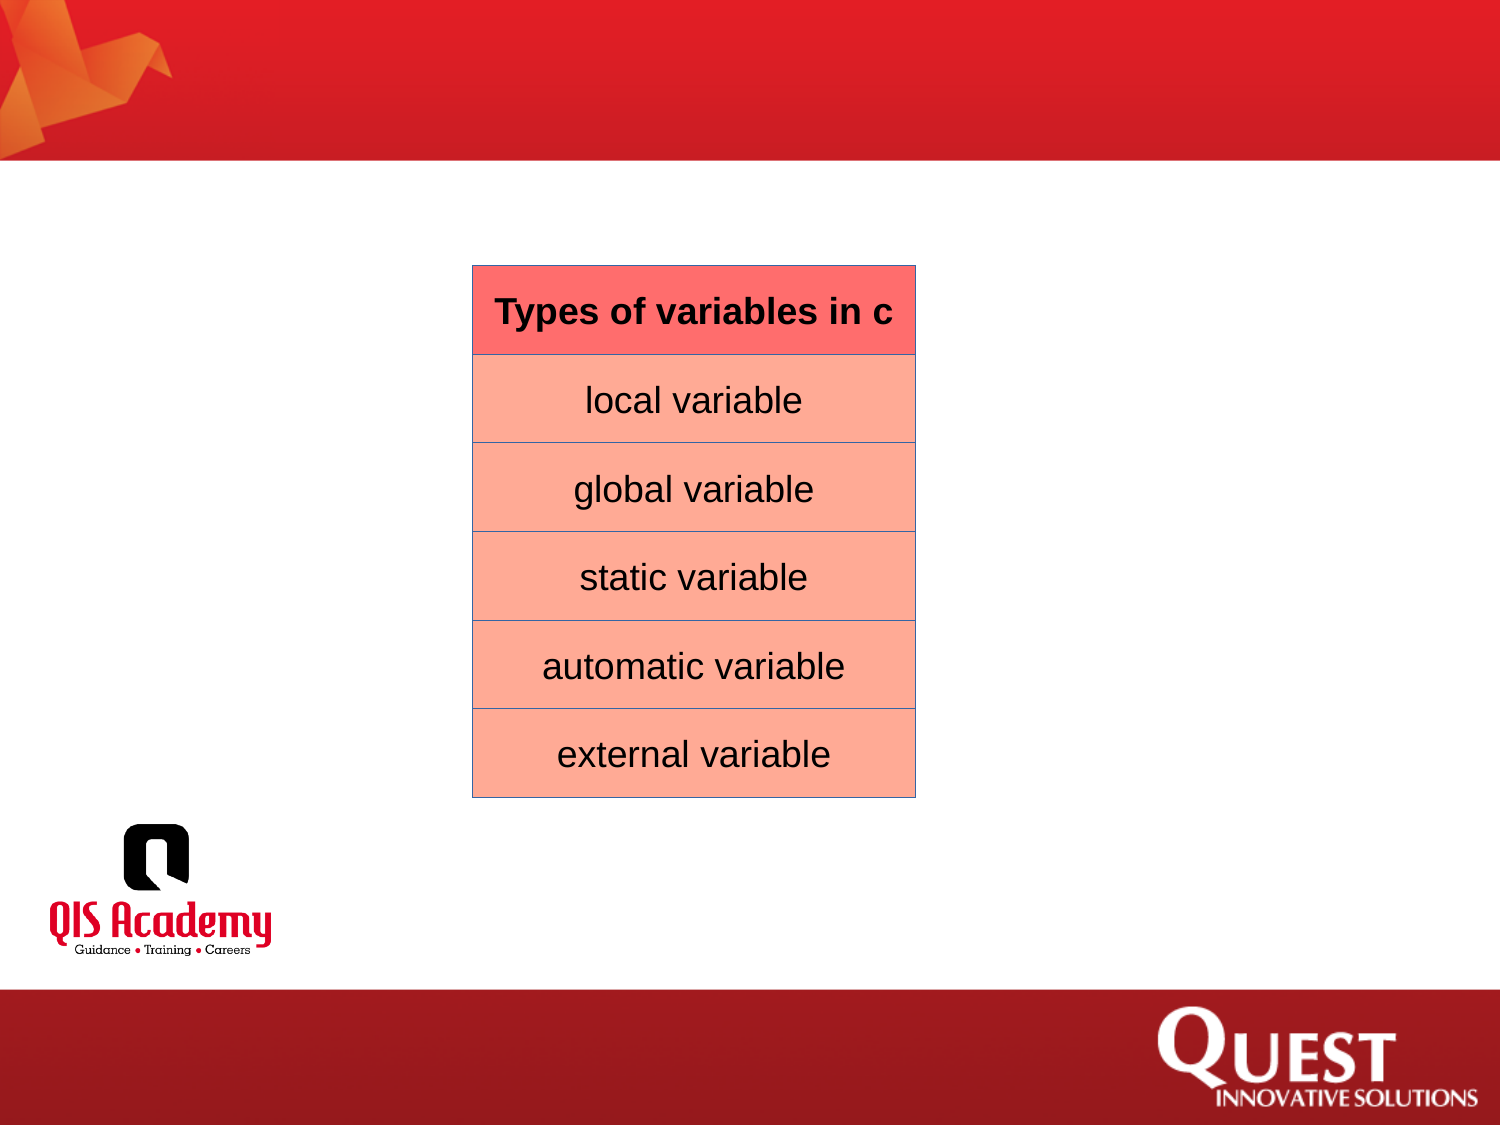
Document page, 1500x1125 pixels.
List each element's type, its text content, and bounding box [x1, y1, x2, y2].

text_box static variable [472, 531, 916, 620]
text_box external variable [472, 708, 916, 798]
text_box local variable [472, 355, 916, 442]
text_box Types of variables in c [472, 265, 916, 355]
text_box automatic variable [472, 620, 916, 708]
text_box global variable [472, 442, 916, 531]
